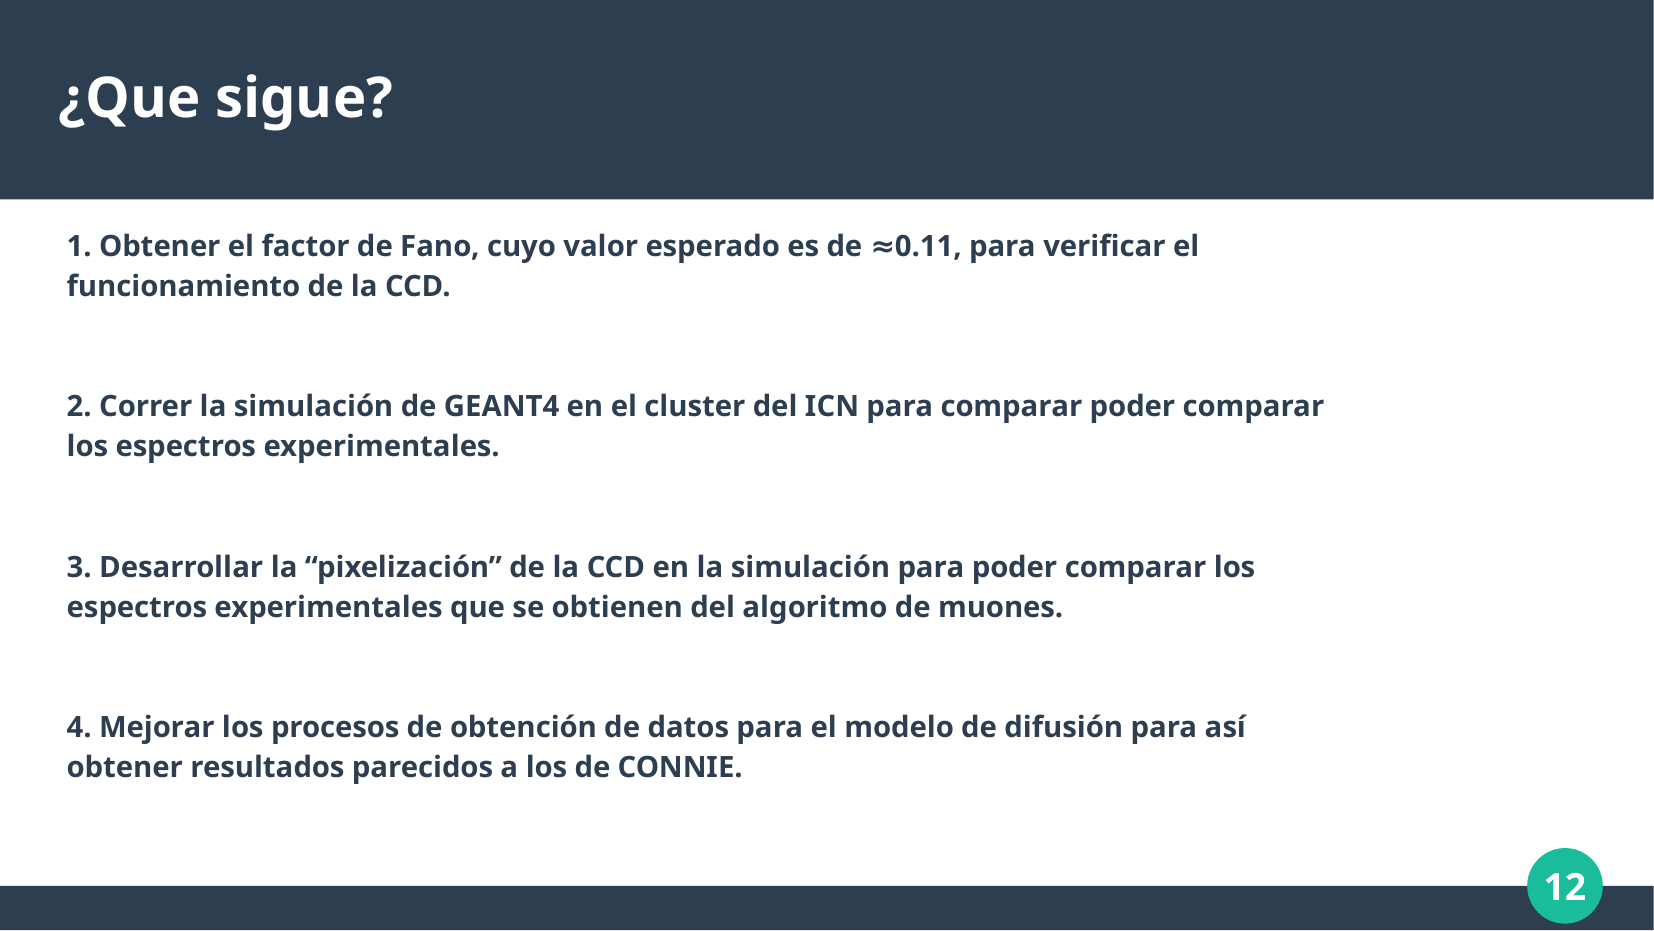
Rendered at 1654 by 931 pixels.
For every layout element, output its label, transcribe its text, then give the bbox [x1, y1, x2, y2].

list 1. Obtener el factor de Fano, cuyo valor esperado es de ≈0.11, para verificar el funcionamiento de la CCD. 2. Correr la simulación de GEANT4 en el cluster del ICN para comparar poder comparar los espectros experimentales. 3. Desarrollar la “pixelización” de la CCD en la simulación para poder comparar los espectros experimentales que se obtienen del algoritmo de muones. 4. Mejorar los procesos de obtención de datos para el modelo de difusión para así obtener resultados parecidos a los de CONNIE. [0, 225, 1351, 788]
title ¿Que sigue? [59, 37, 1276, 155]
